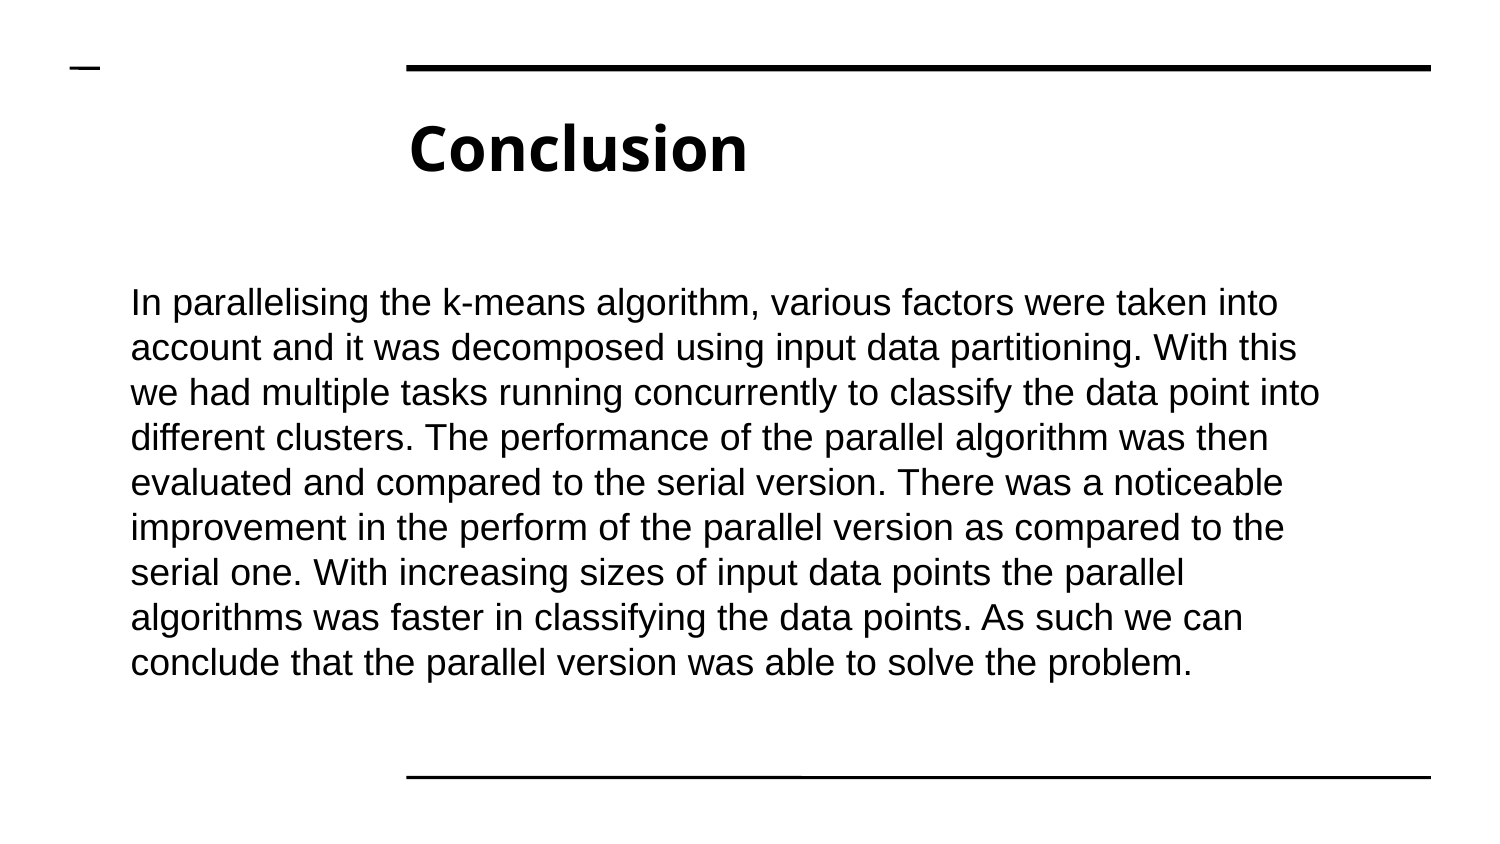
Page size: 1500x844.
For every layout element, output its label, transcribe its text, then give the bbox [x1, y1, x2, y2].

list In parallelising the k-means algorithm, various factors were taken into account and it was decomposed using input data partitioning. With this we had multiple tasks running concurrently to classify the data point into different clusters. The performance of the parallel algorithm was then evaluated and compared to the serial version. There was a noticeable improvement in the perform of the parallel version as compared to the serial one. With increasing sizes of input data points the parallel algorithms was faster in classifying the data points. As such we can conclude that the parallel version was able to solve the problem. [115, 262, 1351, 783]
title Conclusion [393, 94, 1431, 199]
